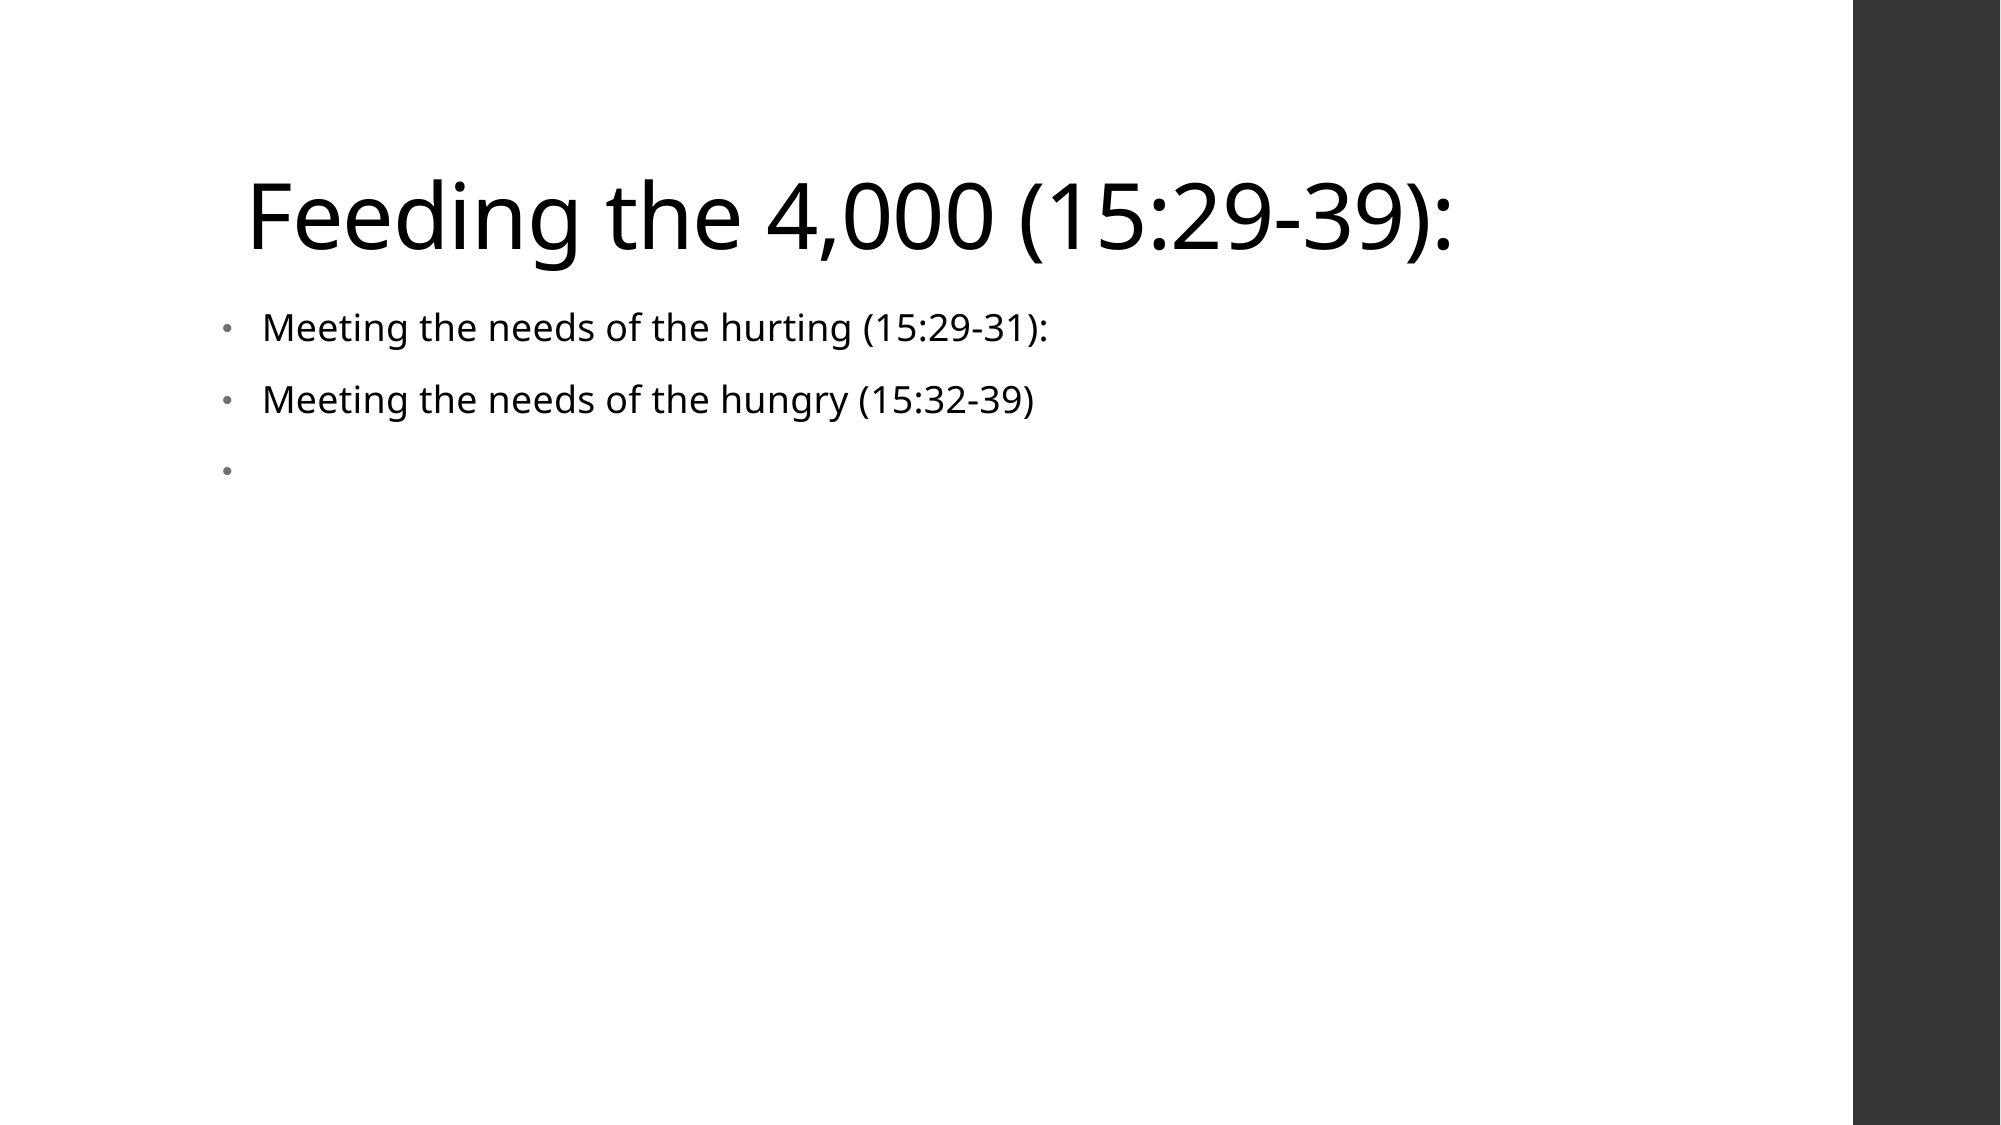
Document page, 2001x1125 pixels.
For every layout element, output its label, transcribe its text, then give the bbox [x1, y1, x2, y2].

list Meeting the needs of the hurting (15:29-31): Meeting the needs of the hungry (15:32-39) [206, 299, 1617, 1014]
title Feeding the 4,000 (15:29-39): [206, 60, 1797, 278]
